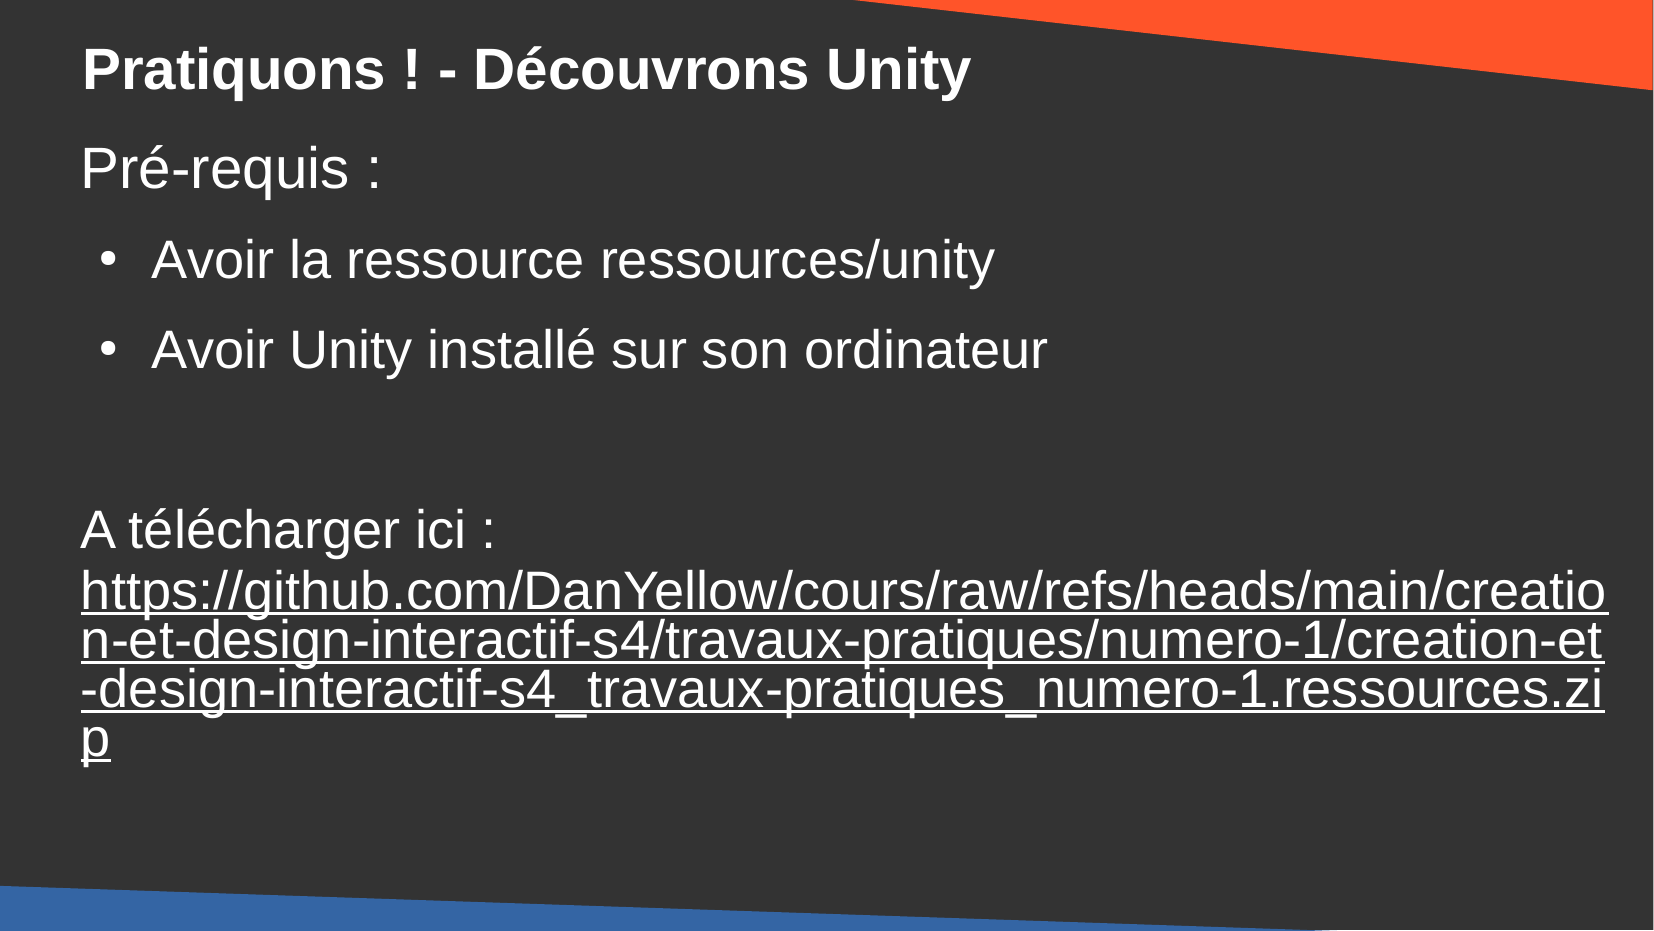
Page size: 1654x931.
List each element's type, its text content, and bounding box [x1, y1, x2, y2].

text_box [853, 0, 1653, 91]
list Pré-requis : Avoir la ressource ressources/unity Avoir Unity installé sur son ordinateur A télécharger ici : https://github.com/DanYellow/cours/raw/refs/heads/main/creation-et-design-interactif-s4/travaux-pratiques/numero-1/creation-et-design-interactif-s4_travaux-pratiques_numero-1.ressources.zip [80, 135, 1620, 721]
text_box [0, 885, 1337, 931]
title Pratiquons ! - Découvrons Unity [82, 37, 1571, 114]
